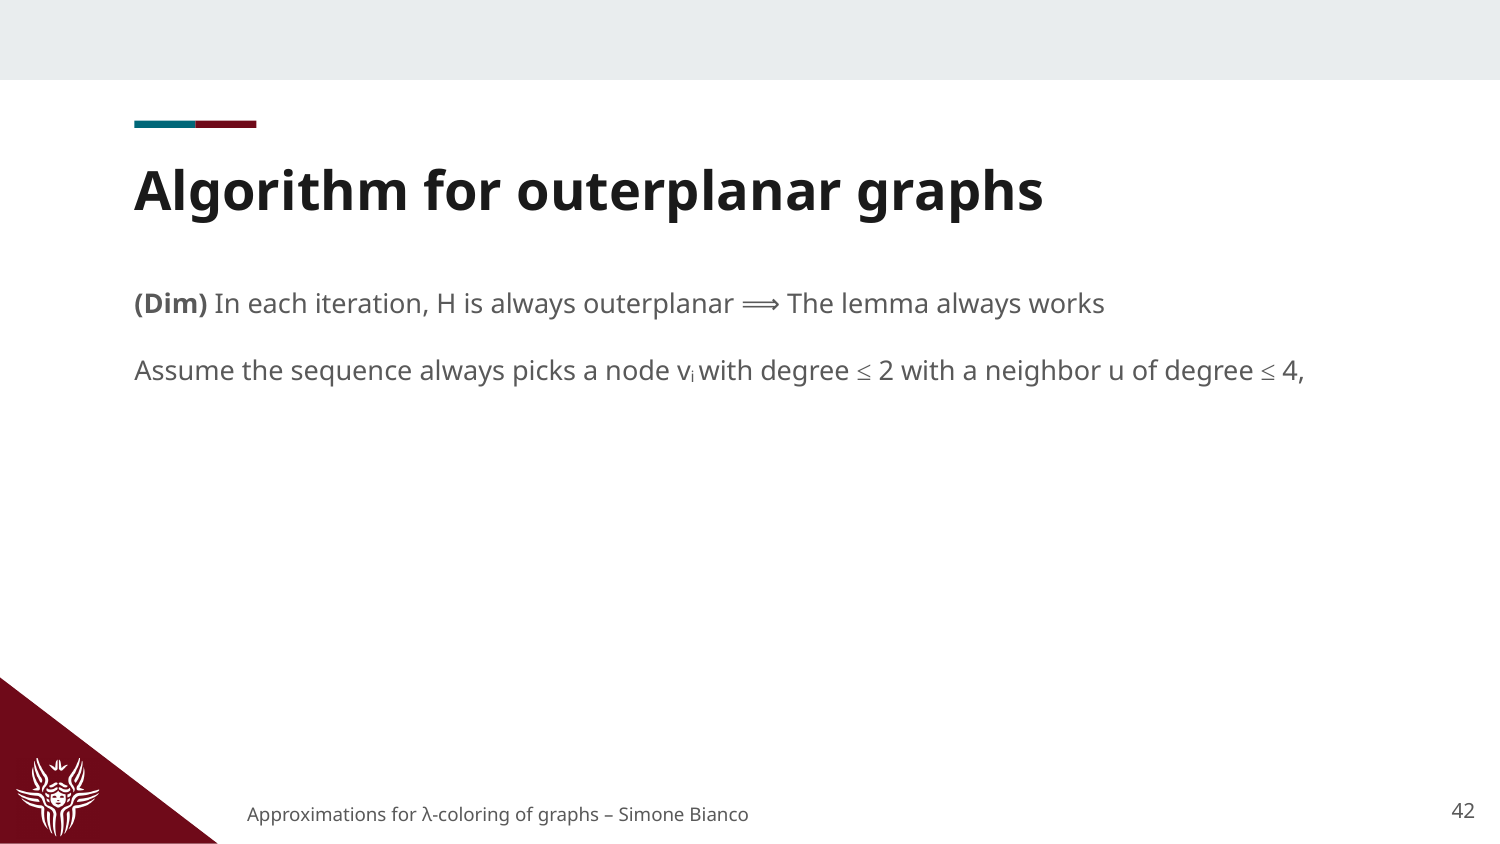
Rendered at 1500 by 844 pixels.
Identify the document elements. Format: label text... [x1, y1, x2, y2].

title Algorithm for outerplanar graphs [119, 141, 1381, 230]
text_box Approximations for λ-coloring of graphs – Simone Bianco [232, 783, 1193, 839]
slide_number <number> [1400, 779, 1491, 844]
picture [16, 758, 100, 839]
list (Dim) In each iteration, H is always outerplanar ⟹ The lemma always works Assume the sequence always picks a node vi with degree ≤ 2 with a neighbor u of degree ≤ 4, [119, 266, 1418, 637]
